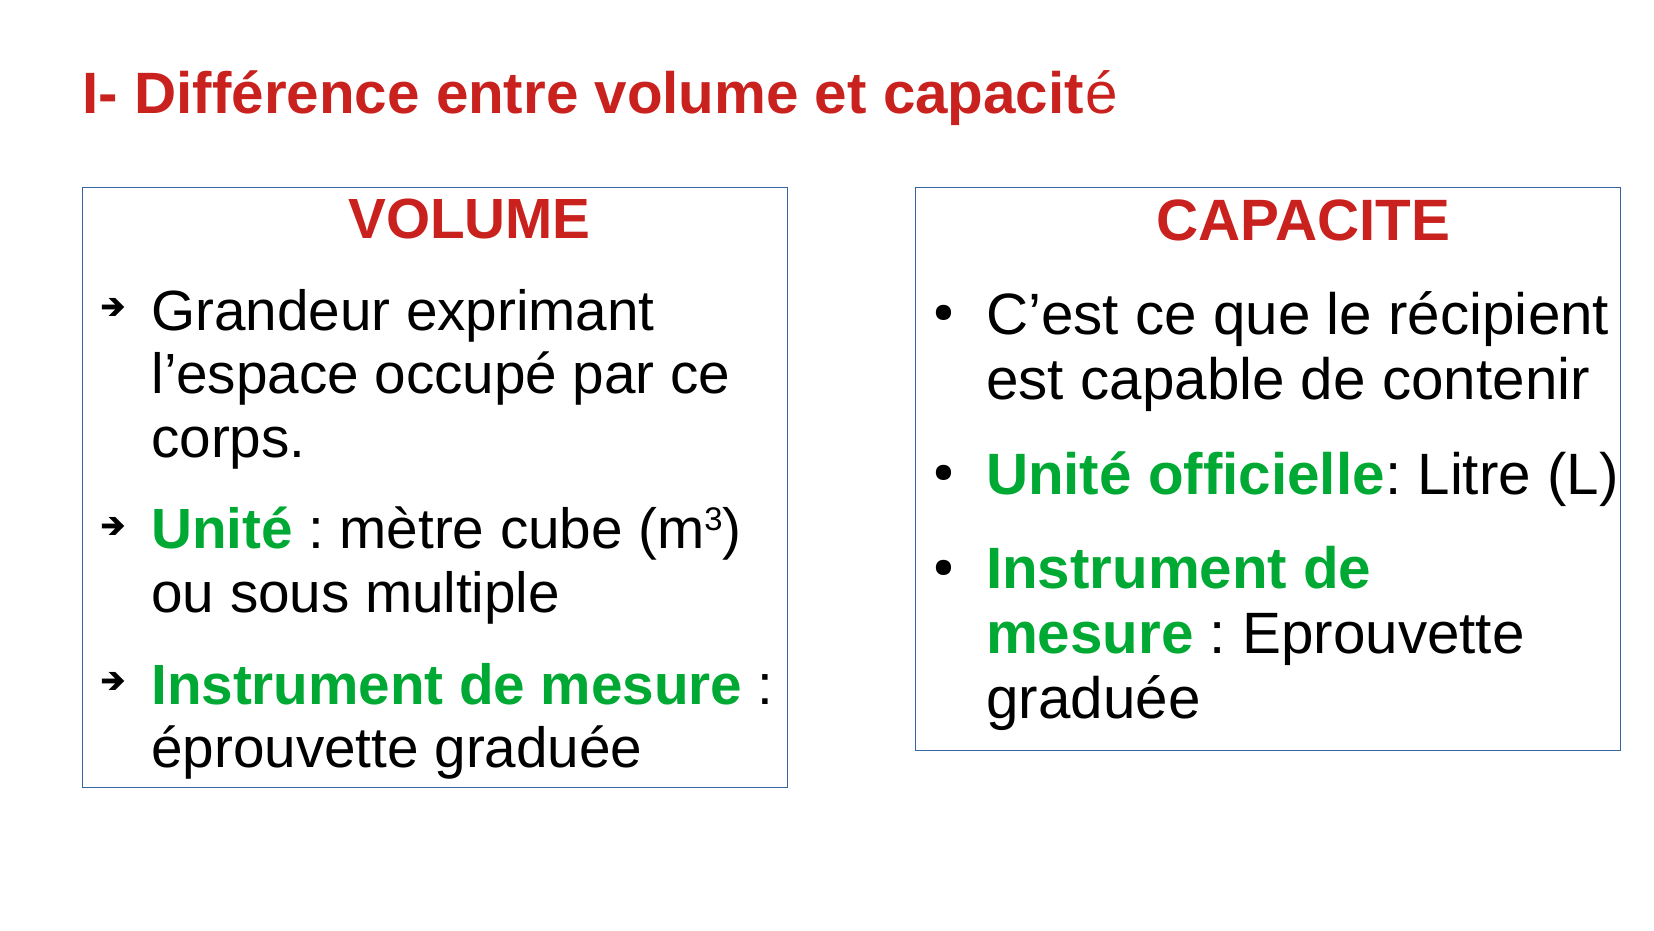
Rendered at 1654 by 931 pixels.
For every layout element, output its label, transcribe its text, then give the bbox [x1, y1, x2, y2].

list VOLUME Grandeur exprimant l’espace occupé par ce corps. Unité : mètre cube (m3) ou sous multiple Instrument de mesure : éprouvette graduée [82, 187, 788, 788]
list CAPACITE C’est ce que le récipient est capable de contenir Unité officielle: Litre (L) Instrument de mesure : Eprouvette graduée [915, 187, 1621, 751]
title I- Différence entre volume et capacité [82, 37, 1571, 151]
